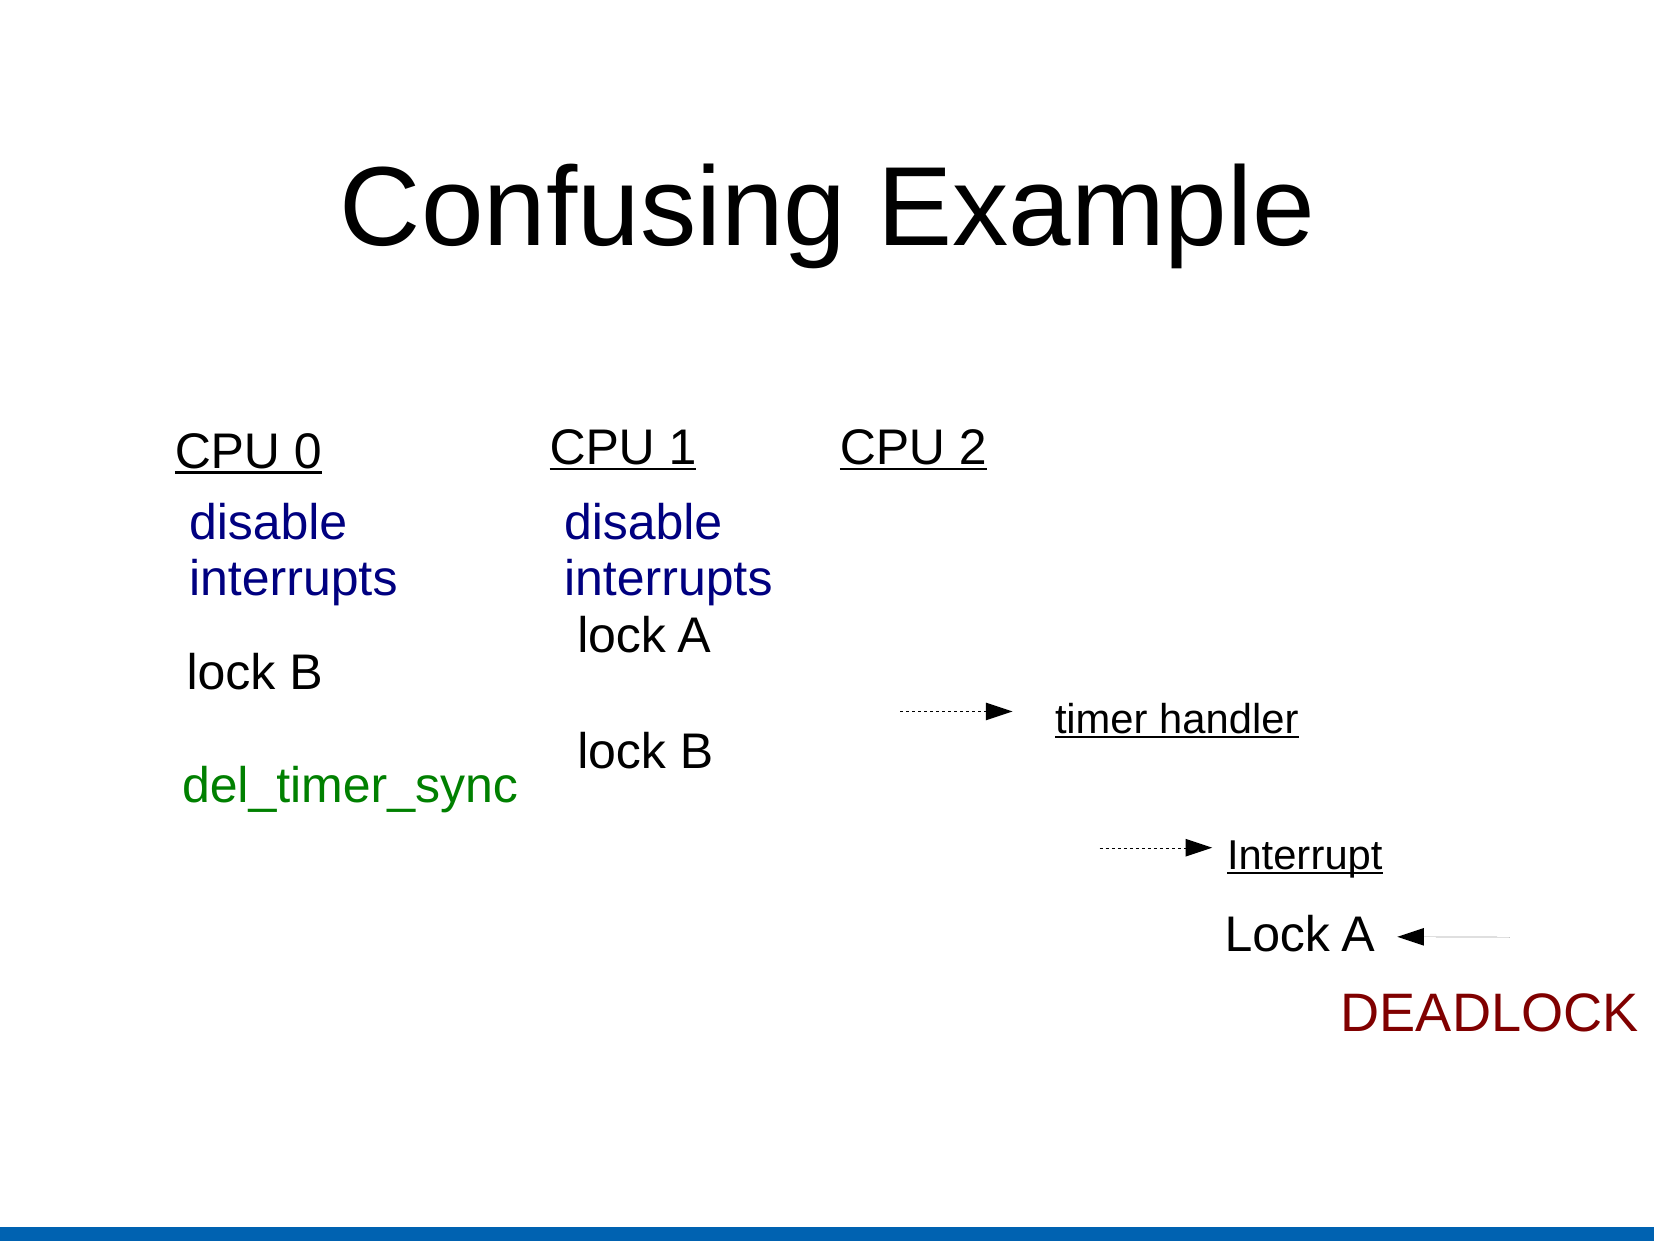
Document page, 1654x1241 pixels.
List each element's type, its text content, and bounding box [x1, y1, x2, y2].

text_box DEADLOCK [1325, 974, 1654, 1051]
text_box disable interrupts [174, 487, 413, 614]
text_box lock A [562, 614, 726, 671]
text_box CPU 2 [825, 412, 1002, 484]
text_box CPU 0 [159, 415, 337, 487]
text_box Interrupt [1212, 824, 1398, 886]
text_box disable interrupts [549, 487, 788, 614]
text_box Lock A [1209, 899, 1390, 970]
text_box timer handler [1040, 688, 1314, 750]
text_box lock B [562, 715, 729, 788]
text_box del_timer_sync [167, 749, 534, 825]
title Confusing Example [121, 110, 1534, 303]
text_box CPU 1 [534, 412, 712, 484]
text_box lock B [171, 637, 338, 709]
